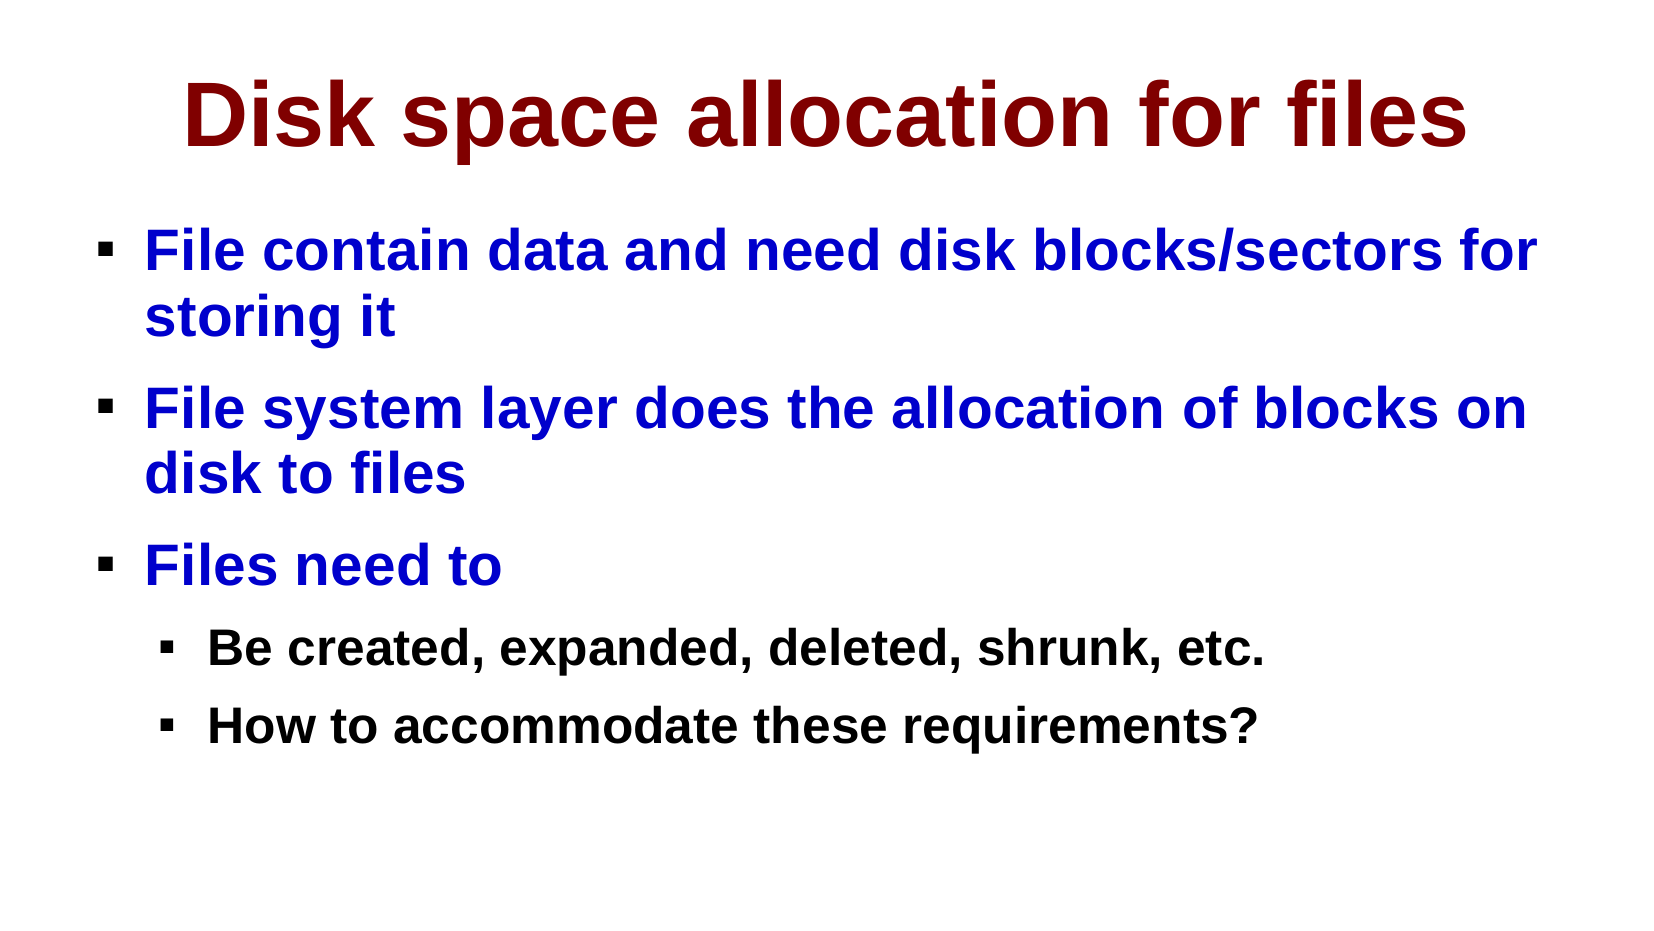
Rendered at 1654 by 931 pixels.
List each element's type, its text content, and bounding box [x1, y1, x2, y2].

list File contain data and need disk blocks/sectors for storing it File system layer does the allocation of blocks on disk to files Files need to Be created, expanded, deleted, shrunk, etc. How to accommodate these requirements? [82, 217, 1571, 757]
title Disk space allocation for files [82, 37, 1571, 193]
